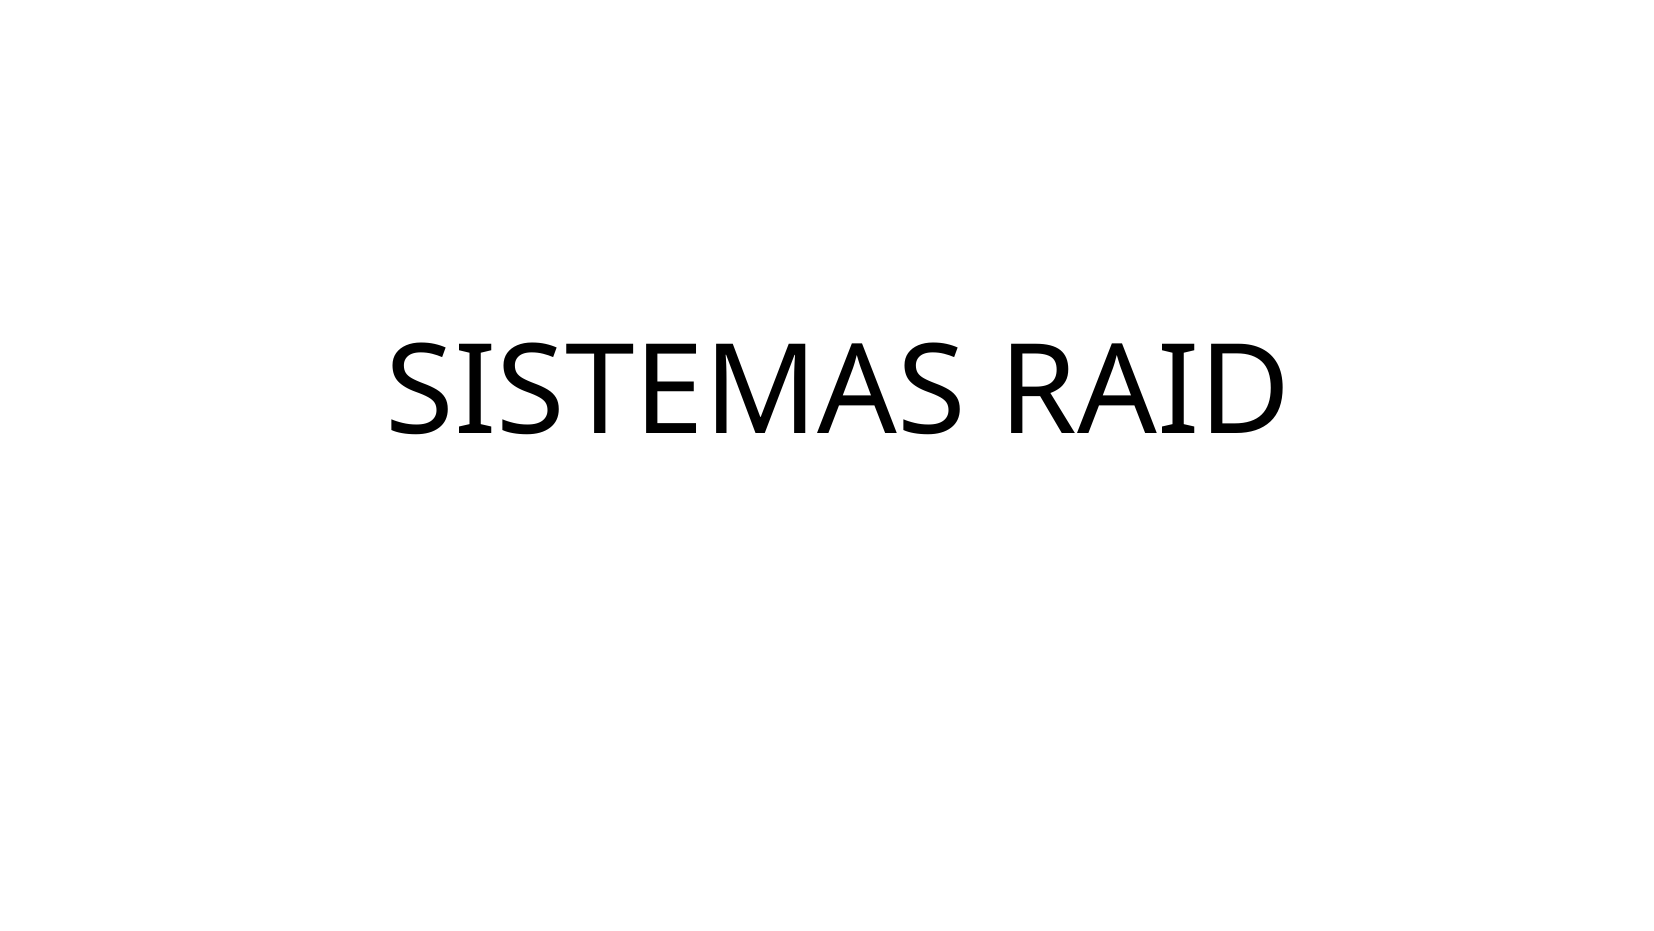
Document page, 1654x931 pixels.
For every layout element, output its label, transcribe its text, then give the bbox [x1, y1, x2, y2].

title SISTEMAS RAID [94, 307, 1583, 463]
